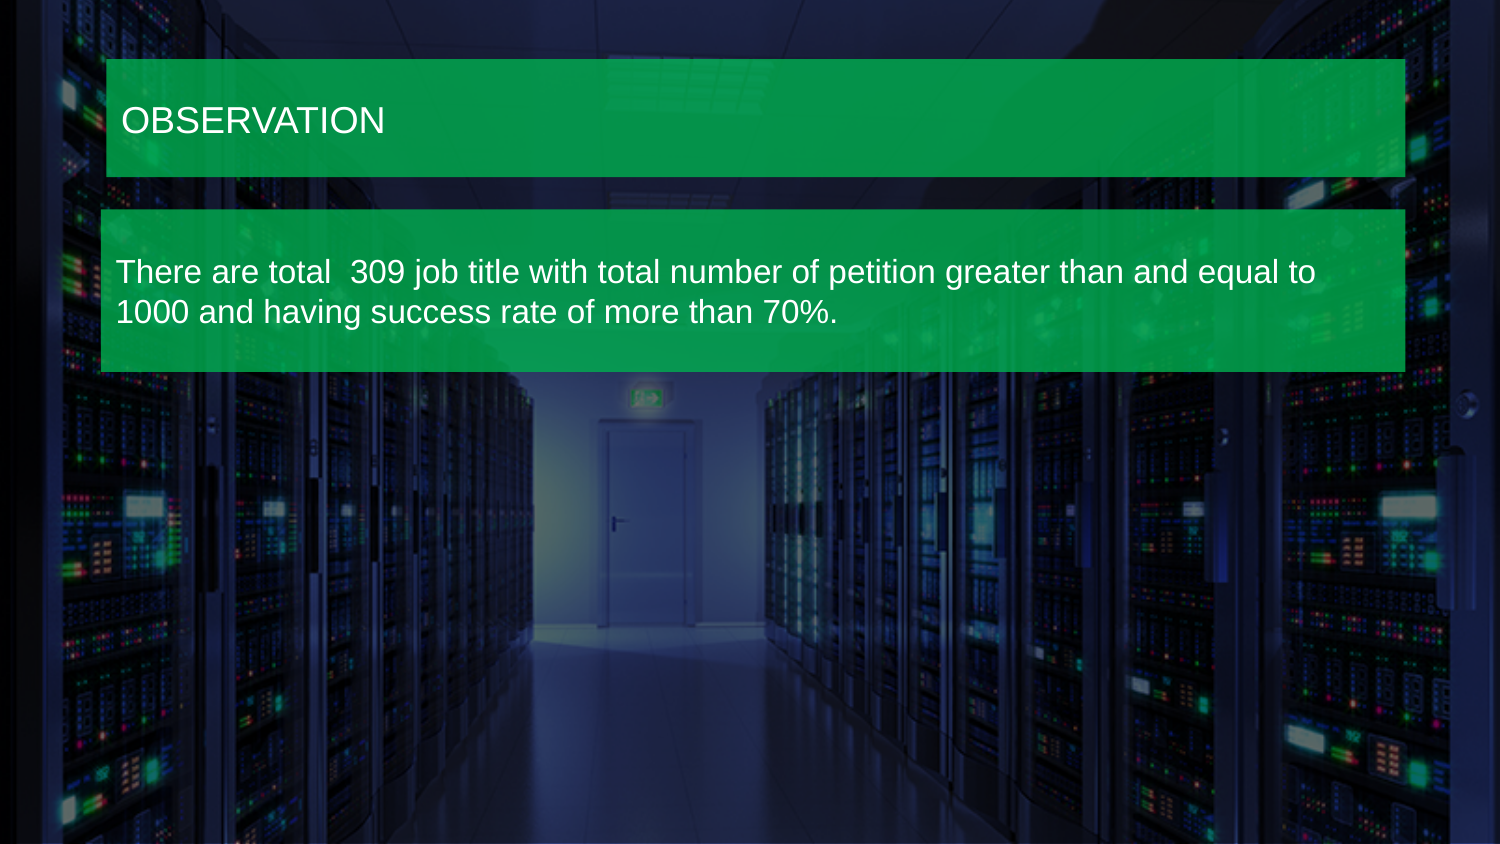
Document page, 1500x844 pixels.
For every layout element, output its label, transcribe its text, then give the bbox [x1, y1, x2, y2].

text_box There are total 309 job title with total number of petition greater than and equal to 1000 and having success rate of more than 70%. [101, 209, 1405, 372]
text_box [0, 0, 1500, 844]
text_box OBSERVATION [106, 59, 1405, 177]
